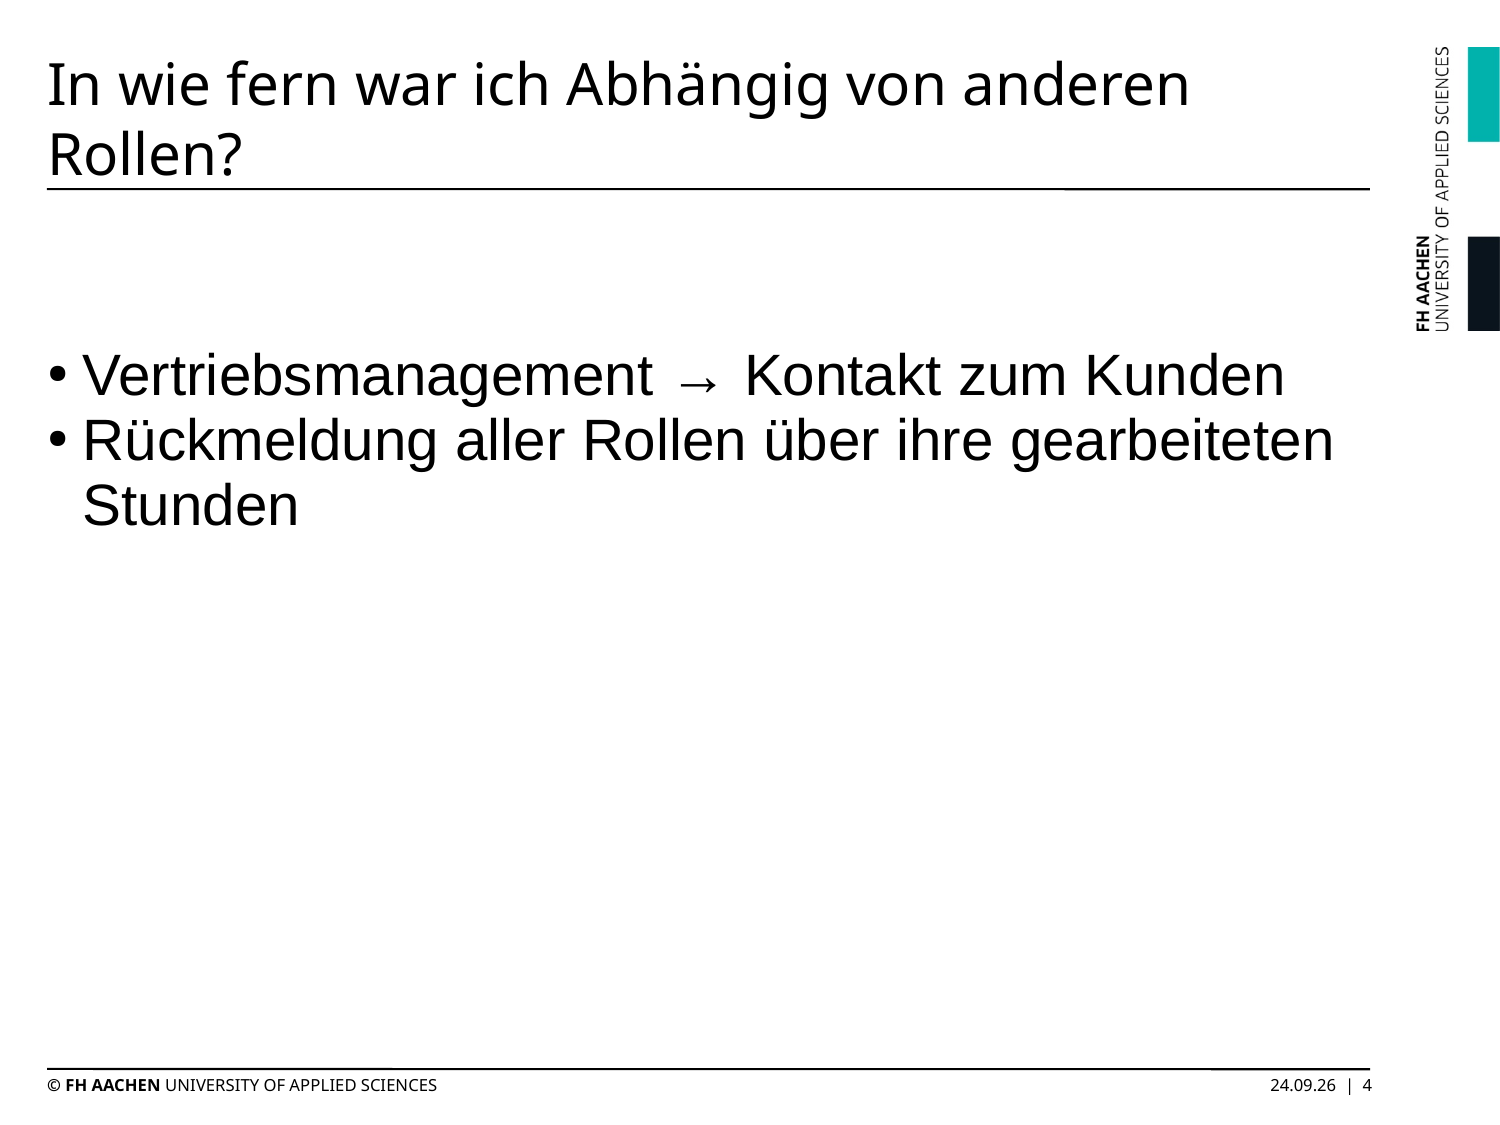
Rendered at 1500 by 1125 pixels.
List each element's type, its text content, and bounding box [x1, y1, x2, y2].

picture [1404, 47, 1500, 331]
title In wie fern war ich Abhängig von anderen Rollen? [47, 47, 1371, 166]
subtitle Vertriebsmanagement → Kontakt zum Kunden Rückmeldung aller Rollen über ihre gearbeiteten Stunden [47, 342, 1371, 1040]
